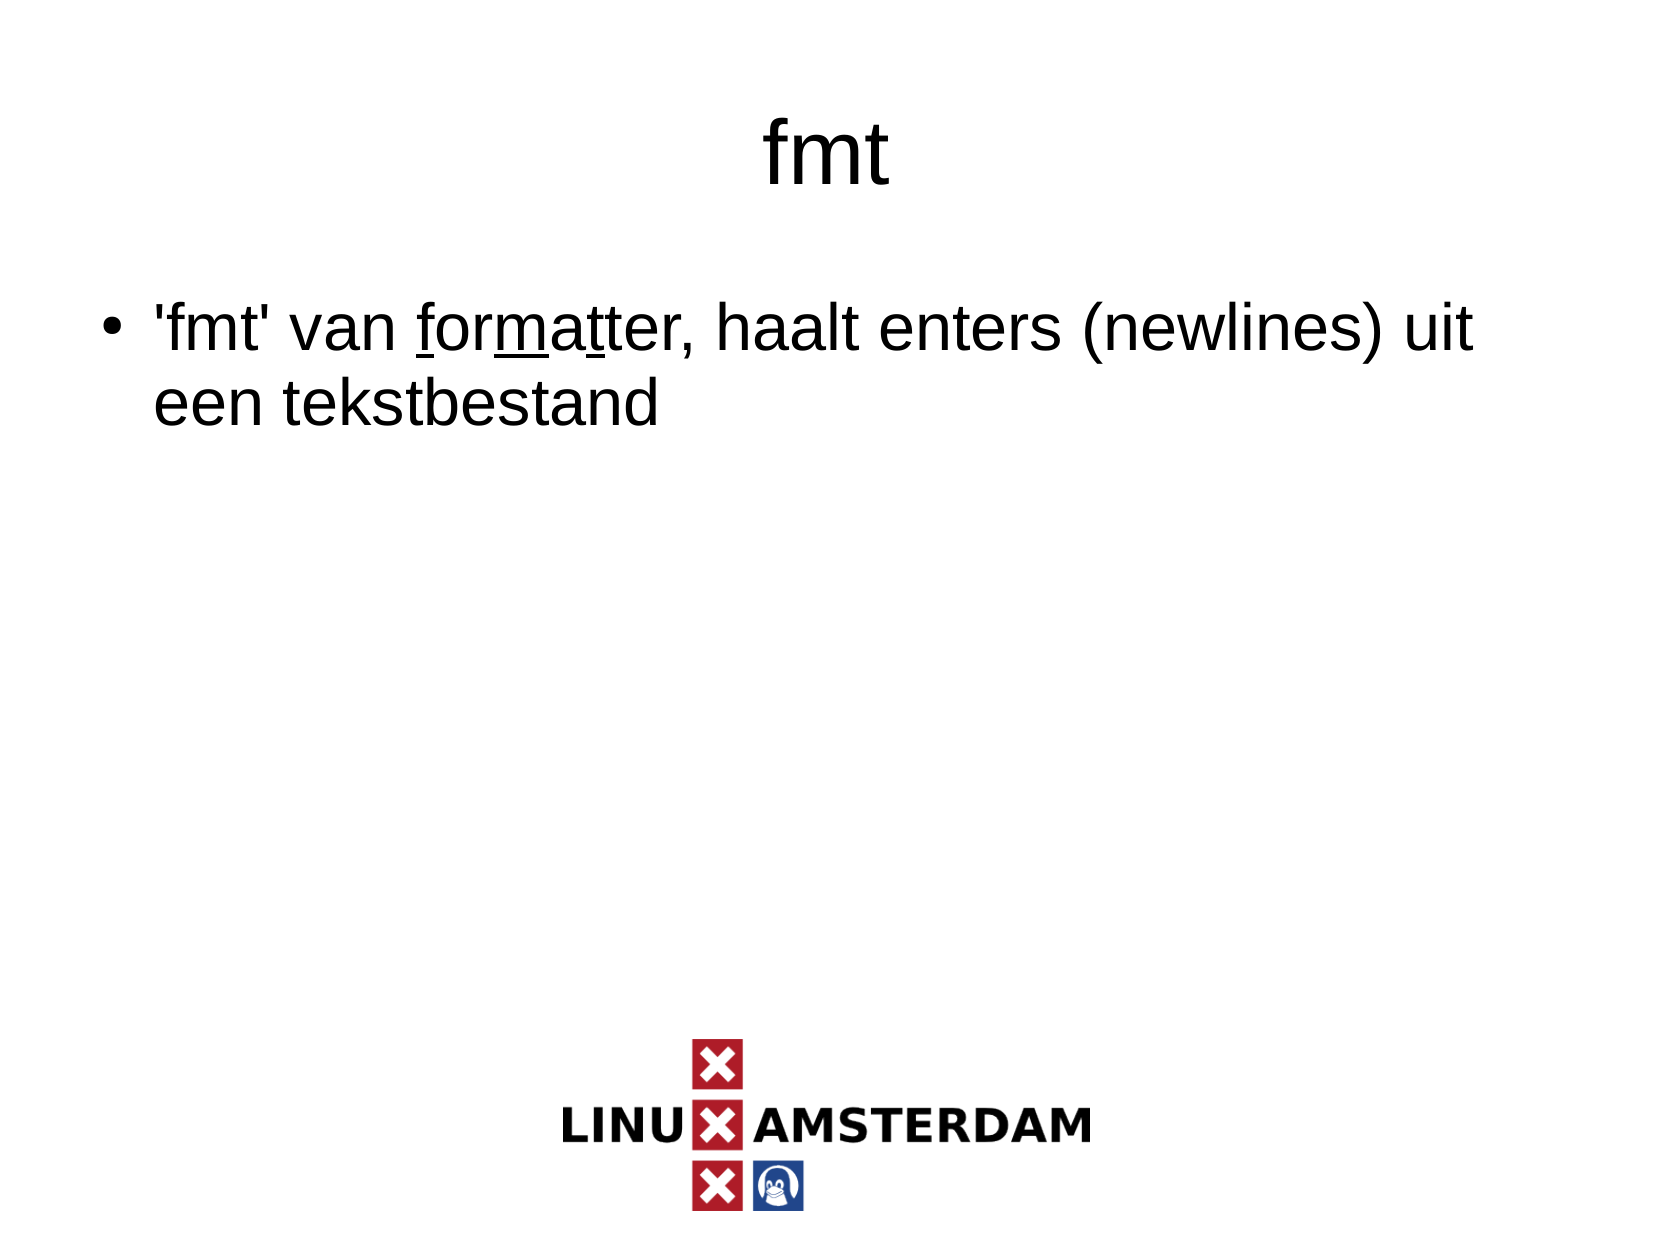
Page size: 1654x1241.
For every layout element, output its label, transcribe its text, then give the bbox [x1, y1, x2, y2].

picture [563, 1039, 1090, 1211]
title fmt [82, 49, 1571, 257]
list 'fmt' van formatter, haalt enters (newlines) uit een tekstbestand [82, 290, 1571, 1010]
